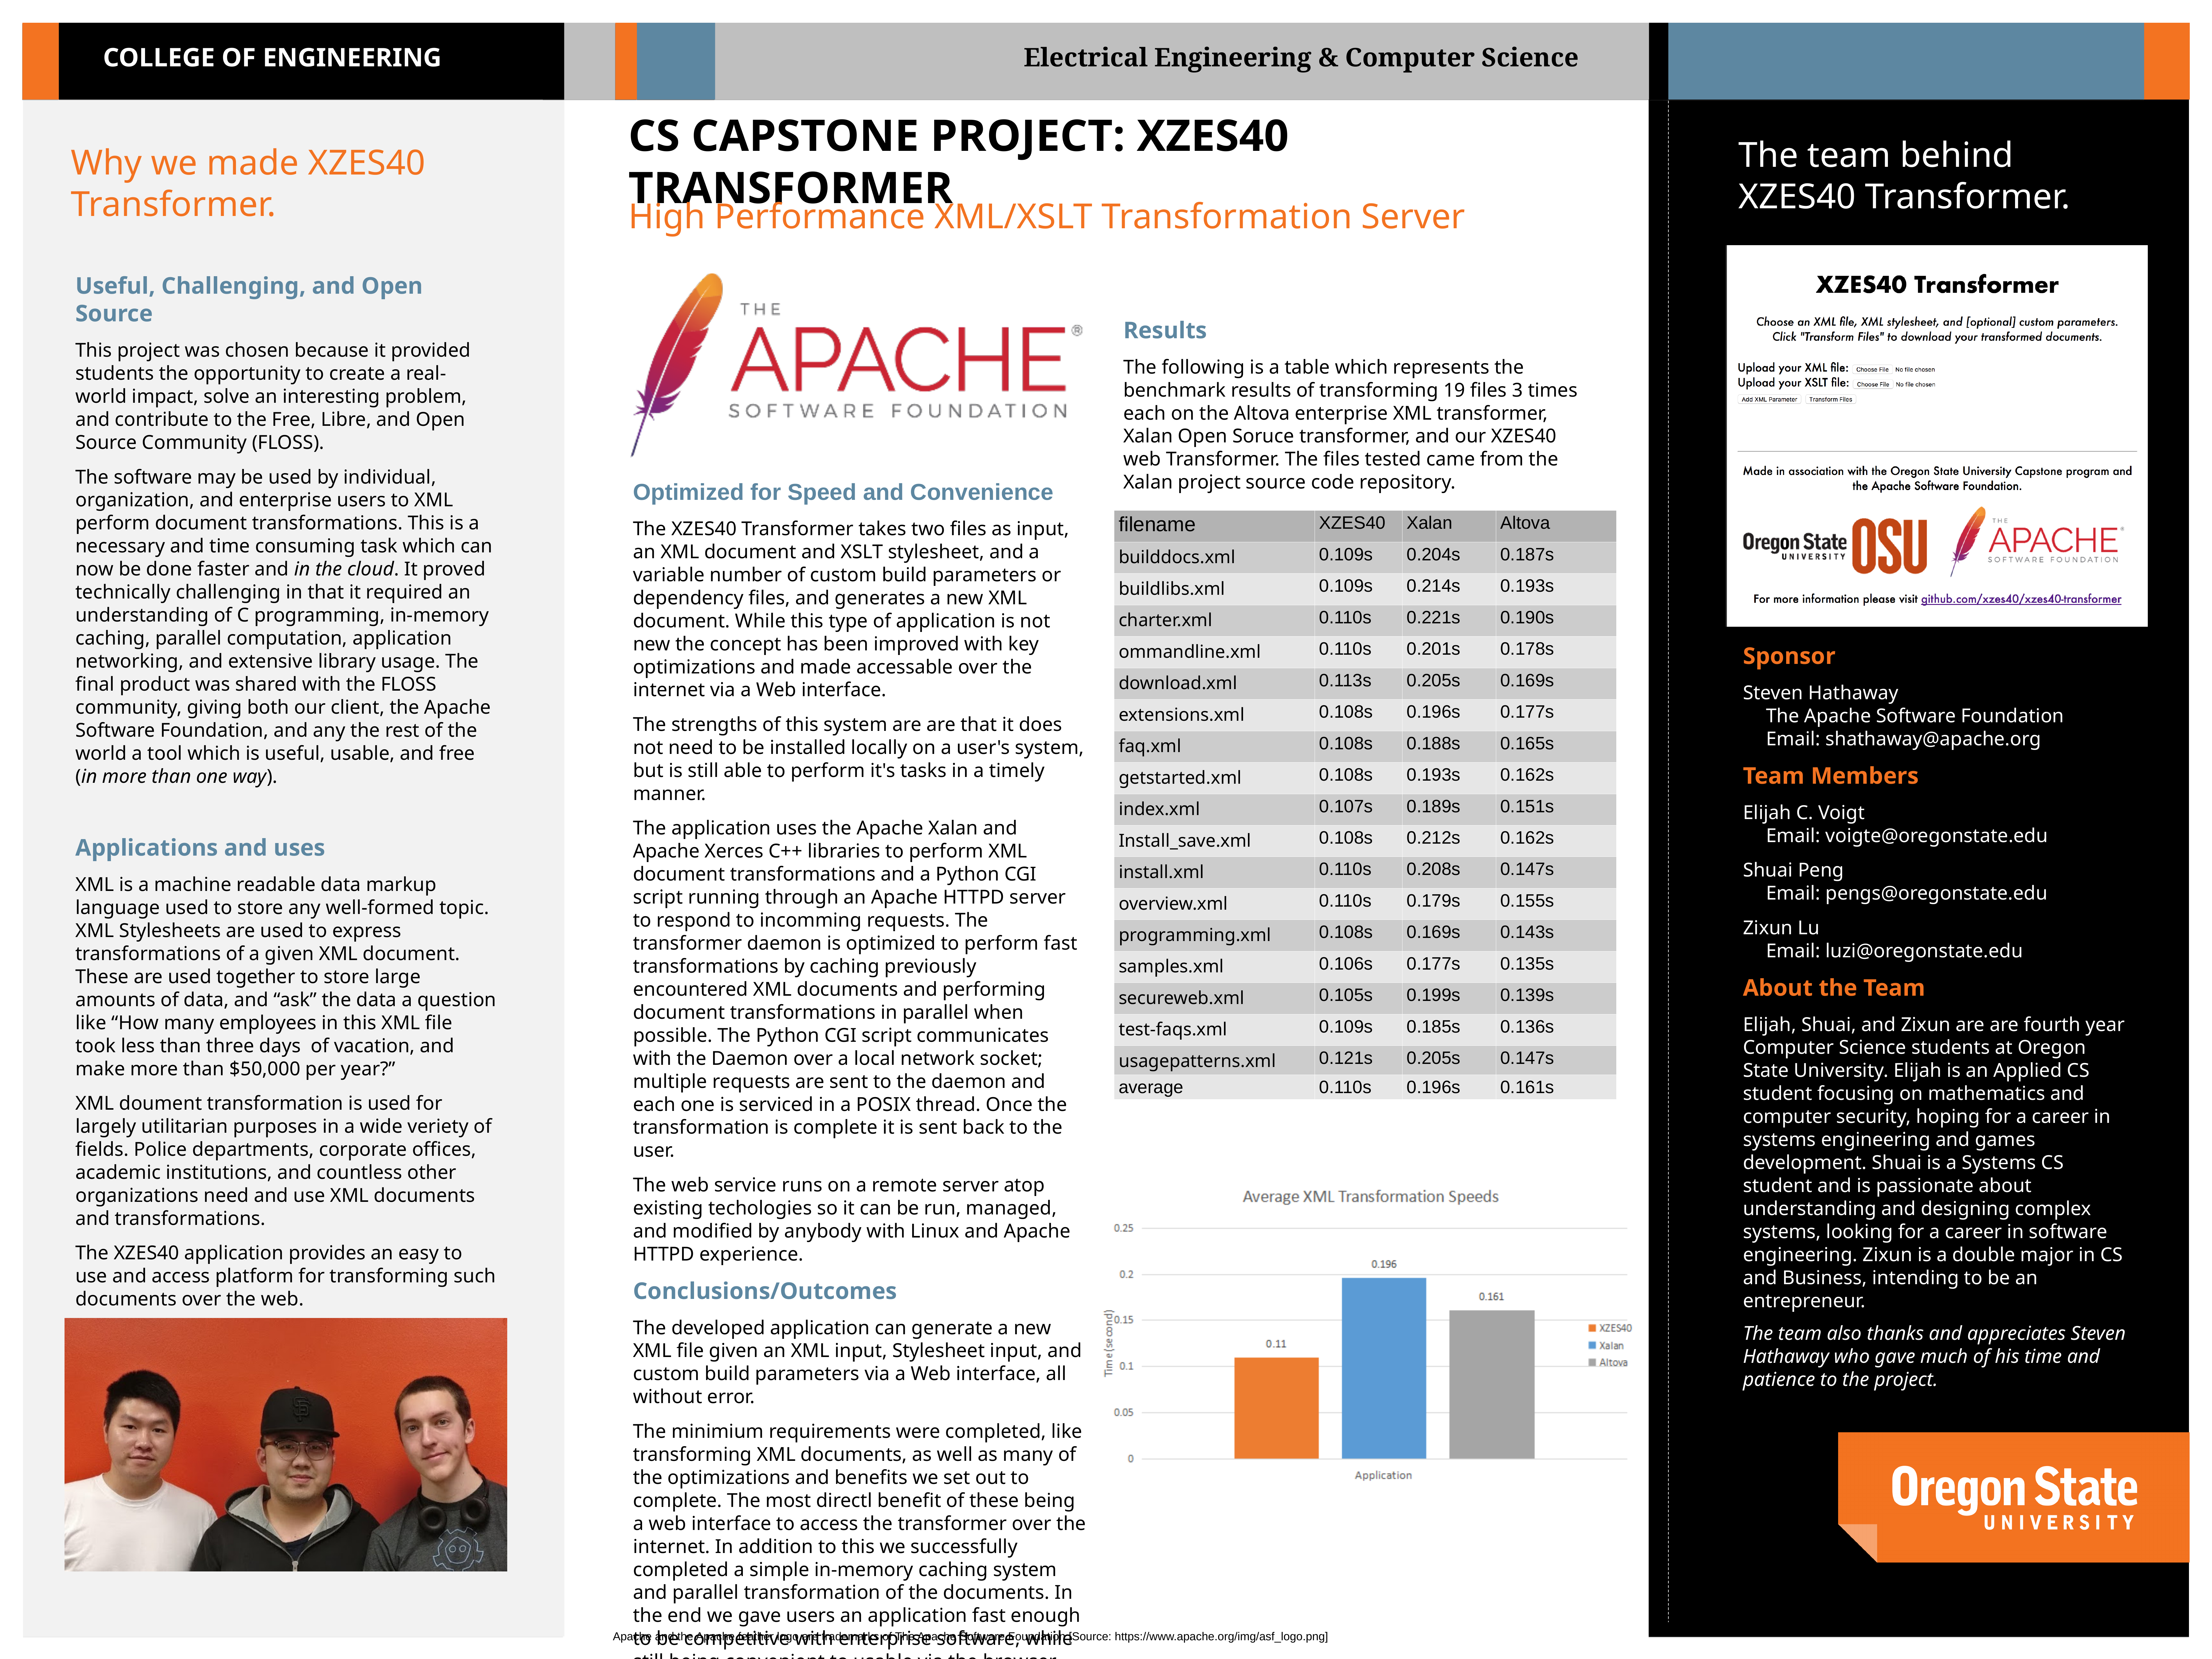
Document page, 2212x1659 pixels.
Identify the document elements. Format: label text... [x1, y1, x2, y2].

table_cell 0.165s [1496, 731, 1616, 762]
table_cell test-faqs.xml [1114, 1014, 1315, 1045]
table_cell 0.110s [1315, 637, 1402, 668]
table_cell 0.109s [1315, 574, 1402, 605]
table_cell charter.xml [1114, 605, 1315, 636]
table_cell 0.201s [1402, 637, 1496, 668]
table_cell faq.xml [1114, 731, 1315, 762]
table_cell builddocs.xml [1114, 542, 1315, 573]
table_cell 0.169s [1402, 920, 1496, 951]
table_cell usagepatterns.xml [1114, 1046, 1315, 1075]
picture [65, 1318, 507, 1572]
table_cell overview.xml [1114, 888, 1315, 920]
table_cell 0.161s [1496, 1075, 1616, 1099]
table_cell programming.xml [1114, 920, 1315, 951]
text_box Apache and the Apache feather logo are trademarks of The Apache Software Foundation [Source: https://www.apache.org/img/asf_logo.png] [608, 1628, 1590, 1645]
table_cell 0.187s [1496, 542, 1616, 573]
table_header XZES40 [1315, 511, 1402, 542]
table_header filename [1114, 511, 1315, 542]
table_cell download.xml [1114, 668, 1315, 699]
table_cell 0.155s [1496, 888, 1616, 920]
table_cell 0.108s [1315, 920, 1402, 951]
table_cell 0.139s [1496, 983, 1616, 1014]
table_cell secureweb.xml [1114, 983, 1315, 1014]
table_cell 0.108s [1315, 763, 1402, 794]
table_cell 0.178s [1496, 637, 1616, 668]
text_box The team behind XZES40 Transformer. [1738, 132, 2133, 241]
table_cell 0.208s [1402, 857, 1496, 888]
table_cell 0.147s [1496, 1046, 1616, 1075]
table_cell 0.107s [1315, 794, 1402, 825]
table_cell 0.193s [1496, 574, 1616, 605]
picture [1726, 245, 2148, 627]
table_cell 0.199s [1402, 983, 1496, 1014]
text_box Optimized for Speed and Convenience The XZES40 Transformer takes two files as input, an XML document and XSLT stylesheet, and a variable number of custom build parameters or dependency files, and generates a new XML document. While this type of application is not new the concept has been improved with key optimizations and made accessable over the internet via a Web interface. The strengths of this system are are that it does not need to be installed locally on a user's system, but is still able to perform it's tasks in a timely manner. The application uses the Apache Xalan and Apache Xerces C++ libraries to perform XML document transformations and a Python CGI script running through an Apache HTTPD server to respond to incomming requests. The transformer daemon is optimized to perform fast transformations by caching previously encountered XML documents and performing document transformations in parallel when possible. The Python CGI script communicates with the Daemon over a local network socket; multiple requests are sent to the daemon and each one is serviced in a POSIX thread. Once the transformation is complete it is sent back to the user. The web service runs on a remote server atop existing techologies so it can be run, managed, and modified by anybody with Linux and Apache HTTPD experience. Conclusions/Outcomes The developed application can generate a new XML file given an XML input, Stylesheet input, and custom build parameters via a Web interface, all without error. The minimium requirements were completed, like transforming XML documents, as well as many of the optimizations and benefits we set out to complete. The most directl benefit of these being a web interface to access the transformer over the internet. In addition to this we successfully completed a simple in-memory caching system and parallel transformation of the documents. In the end we gave users an application fast enough to be competitive with enterprise software, while still being convenient to usable via the browser. [628, 474, 1093, 1563]
table_cell 0.109s [1315, 542, 1402, 573]
table_cell 0.147s [1496, 857, 1616, 888]
table_header Altova [1496, 511, 1616, 542]
text_box Useful, Challenging, and Open Source This project was chosen because it provided students the opportunity to create a real-world impact, solve an interesting problem, and contribute to the Free, Libre, and Open Source Community (FLOSS). The software may be used by individual, organization, and enterprise users to XML perform document transformations. This is a necessary and time consuming task which can now be done faster and in the cloud. It proved technically challenging in that it required an understanding of C programming, in-memory caching, parallel computation, application networking, and extensive library usage. The final product was shared with the FLOSS community, giving both our client, the Apache Software Foundation, and any the rest of the world a tool which is useful, usable, and free (in more than one way). Applications and uses XML is a machine readable data markup language used to store any well-formed topic. XML Stylesheets are used to express transformations of a given XML document. These are used together to store large amounts of data, and “ask” the data a question like “How many employees in this XML file took less than three days of vacation, and make more than $50,000 per year?” XML doument transformation is used for largely utilitarian purposes in a wide veriety of fields. Police departments, corporate offices, academic institutions, and countless other organizations need and use XML documents and transformations. The XZES40 application provides an easy to use and access platform for transforming such documents over the web. [71, 269, 502, 1225]
table_cell 0.188s [1402, 731, 1496, 762]
table_cell 0.185s [1402, 1014, 1496, 1045]
table_cell 0.162s [1496, 763, 1616, 794]
table_cell samples.xml [1114, 951, 1315, 982]
table_cell 0.110s [1315, 605, 1402, 636]
table_cell 0.108s [1315, 826, 1402, 857]
text_box Results The following is a table which represents the benchmark results of transforming 19 files 3 times each on the Altova enterprise XML transformer, Xalan Open Soruce transformer, and our XZES40 web Transformer. The files tested came from the Xalan project source code repository. [1119, 274, 1584, 510]
table_cell 0.105s [1315, 983, 1402, 1014]
table_cell 0.121s [1315, 1046, 1402, 1075]
table_cell 0.177s [1496, 700, 1616, 731]
table_cell 0.193s [1402, 763, 1496, 794]
table_cell 0.151s [1496, 794, 1616, 825]
table_cell 0.196s [1402, 700, 1496, 731]
table_cell 0.136s [1496, 1014, 1616, 1045]
table_cell Install_save.xml [1114, 826, 1315, 857]
table_cell 0.143s [1496, 920, 1616, 951]
text_box [1816, 820, 1825, 842]
table_cell ommandline.xml [1114, 637, 1315, 668]
table_cell 0.108s [1315, 700, 1402, 731]
text_box Why we made XZES40 Transformer. [71, 140, 502, 248]
table_cell extensions.xml [1114, 700, 1315, 731]
table_header Xalan [1402, 511, 1496, 542]
table_cell 0.110s [1315, 857, 1402, 888]
table_cell 0.135s [1496, 951, 1616, 982]
table_cell 0.109s [1315, 1014, 1402, 1045]
table_cell 0.169s [1496, 668, 1616, 699]
picture [1101, 1182, 1641, 1484]
table_cell 0.196s [1402, 1075, 1496, 1099]
table_cell 0.110s [1315, 1075, 1402, 1099]
table_cell average [1114, 1075, 1315, 1099]
table_cell 0.179s [1402, 888, 1496, 920]
table_cell getstarted.xml [1114, 763, 1315, 794]
table_cell 0.110s [1315, 888, 1402, 920]
table_cell 0.212s [1402, 826, 1496, 857]
table_cell 0.204s [1402, 542, 1496, 573]
table_cell 0.113s [1315, 668, 1402, 699]
table_cell 0.106s [1315, 951, 1402, 982]
table_cell 0.189s [1402, 794, 1496, 825]
table_cell 0.177s [1402, 951, 1496, 982]
table_cell 0.214s [1402, 574, 1496, 605]
text_box Sponsor Steven Hathaway The Apache Software Foundation Email: shathaway@apache.org Team Members Elijah C. Voigt Email: voigte@oregonstate.edu Shuai Peng Email: pengs@oregonstate.edu Zixun Lu Email: luzi@oregonstate.edu About the Team Elijah, Shuai, and Zixun are are fourth year Computer Science students at Oregon State University. Elijah is an Applied CS student focusing on mathematics and computer security, hoping for a career in systems engineering and games development. Shuai is a Systems CS student and is passionate about understanding and designing complex systems, looking for a career in software engineering. Zixun is a double major in CS and Business, intending to be an entrepreneur. The team also thanks and appreciates Steven Hathaway who gave much of his time and patience to the project. [1738, 639, 2133, 1426]
table_cell 0.205s [1402, 1046, 1496, 1075]
table_cell 0.108s [1315, 731, 1402, 762]
table_cell 0.205s [1402, 668, 1496, 699]
subtitle High Performance XML/XSLT Transformation Server [628, 194, 1584, 295]
picture [622, 273, 1087, 463]
table_cell 0.221s [1402, 605, 1496, 636]
table_cell buildlibs.xml [1114, 574, 1315, 605]
table_cell 0.162s [1496, 826, 1616, 857]
picture [1838, 1432, 2190, 1563]
title CS Capstone Project: XZES40 Transformer [628, 125, 1584, 194]
table_cell 0.190s [1496, 605, 1616, 636]
table_cell index.xml [1114, 794, 1315, 825]
table_cell install.xml [1114, 857, 1315, 888]
